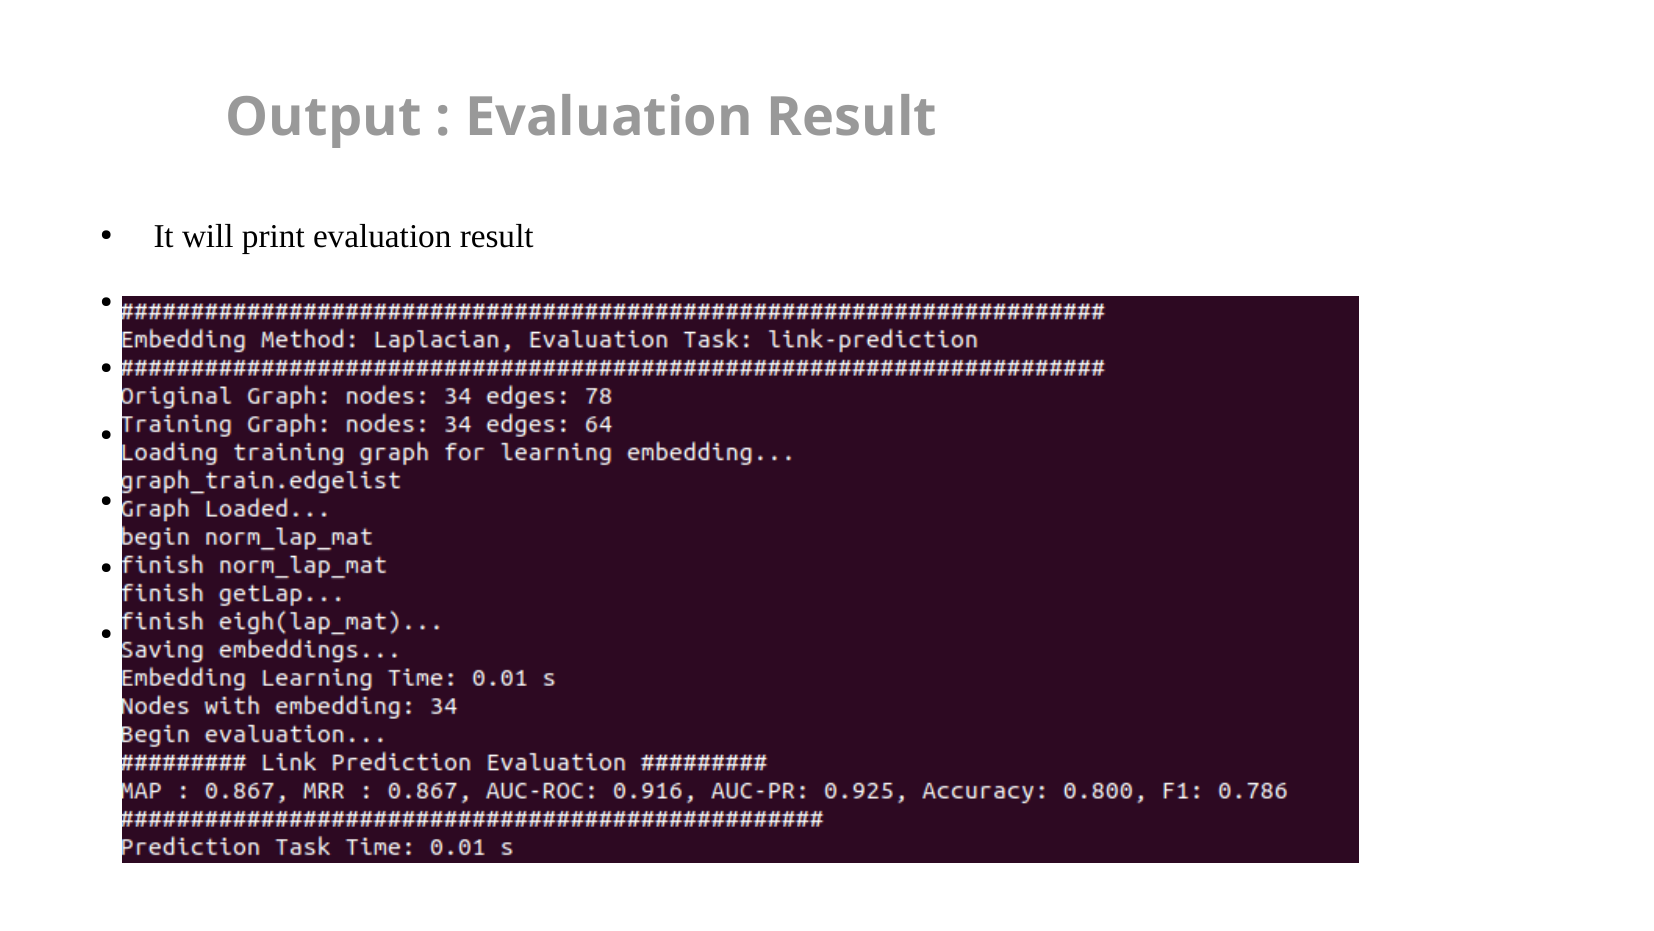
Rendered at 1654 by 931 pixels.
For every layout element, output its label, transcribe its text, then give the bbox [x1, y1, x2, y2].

list It will print evaluation result [82, 217, 1571, 758]
title Output : Evaluation Result [82, 37, 1571, 193]
picture [122, 296, 1359, 863]
